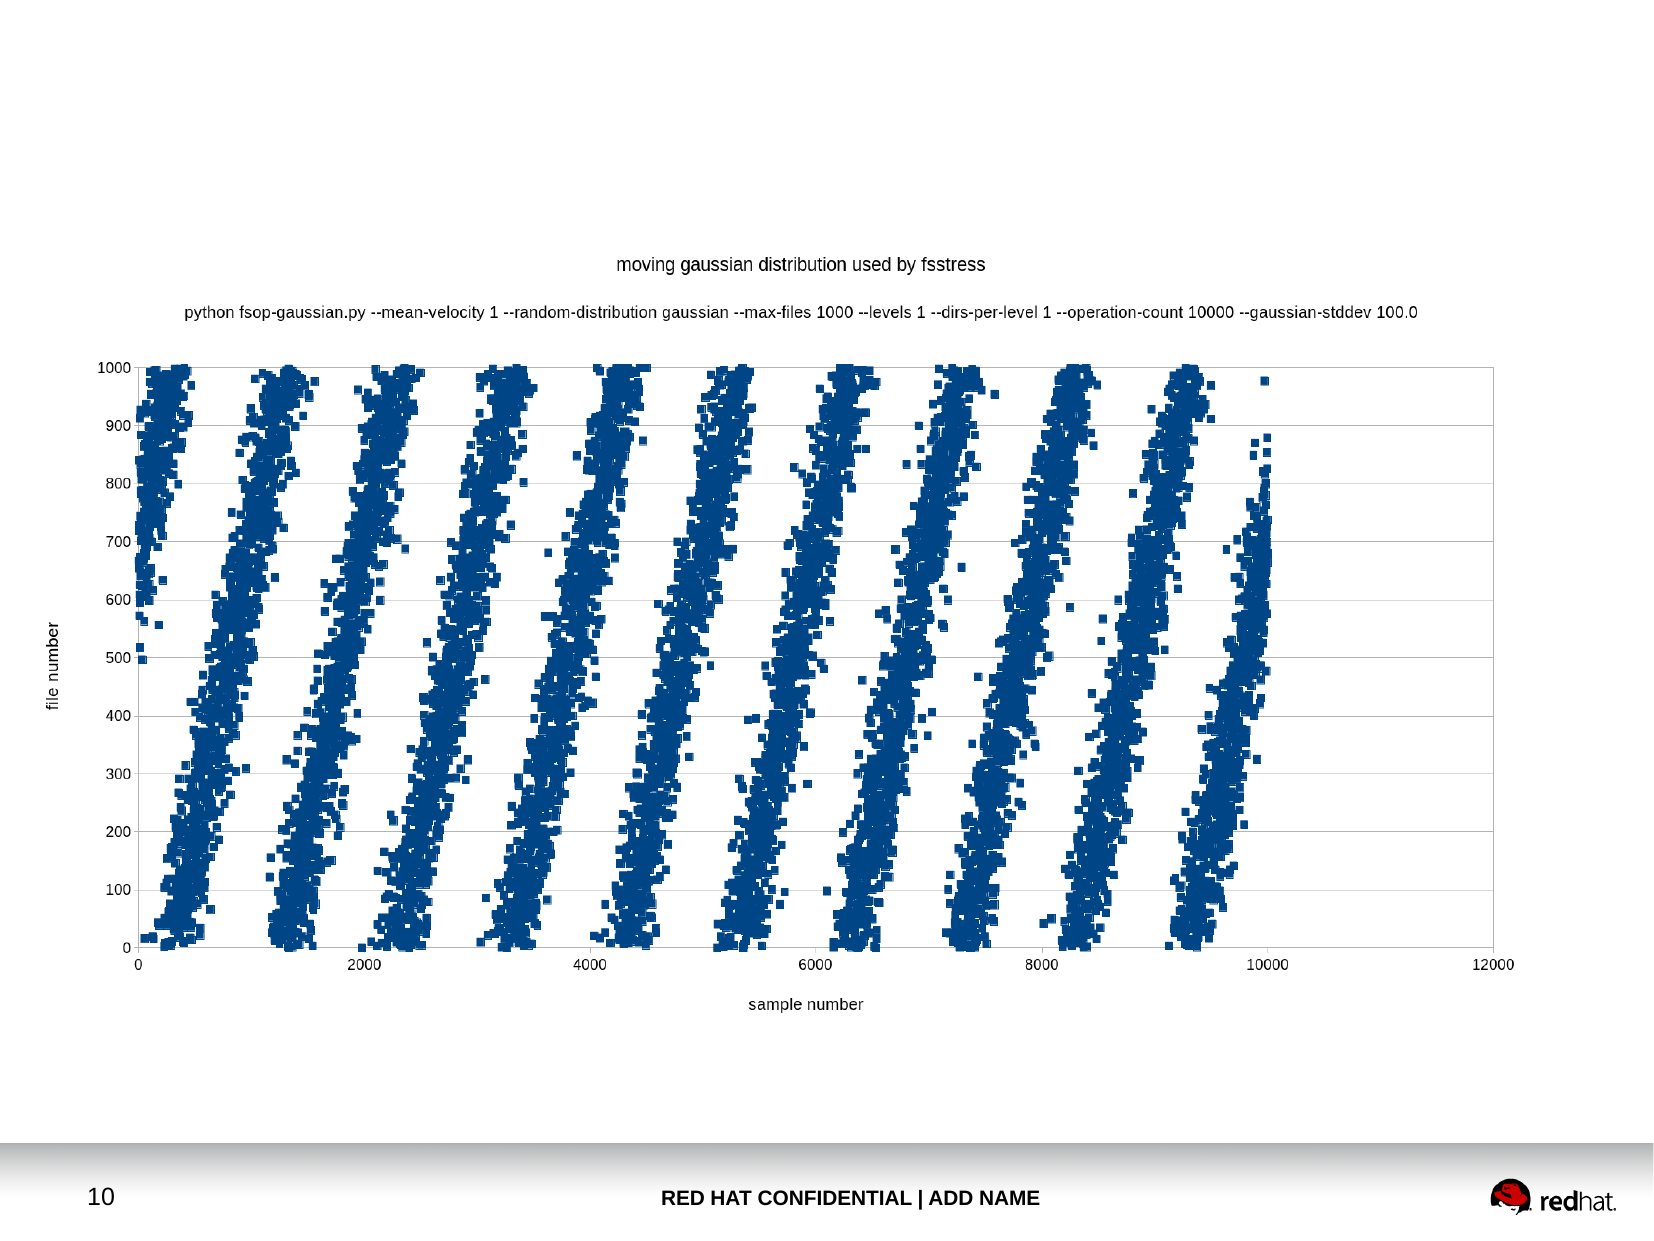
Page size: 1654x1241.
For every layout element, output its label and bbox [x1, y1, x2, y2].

picture [25, 226, 1576, 1031]
picture [0, 1143, 1654, 1241]
